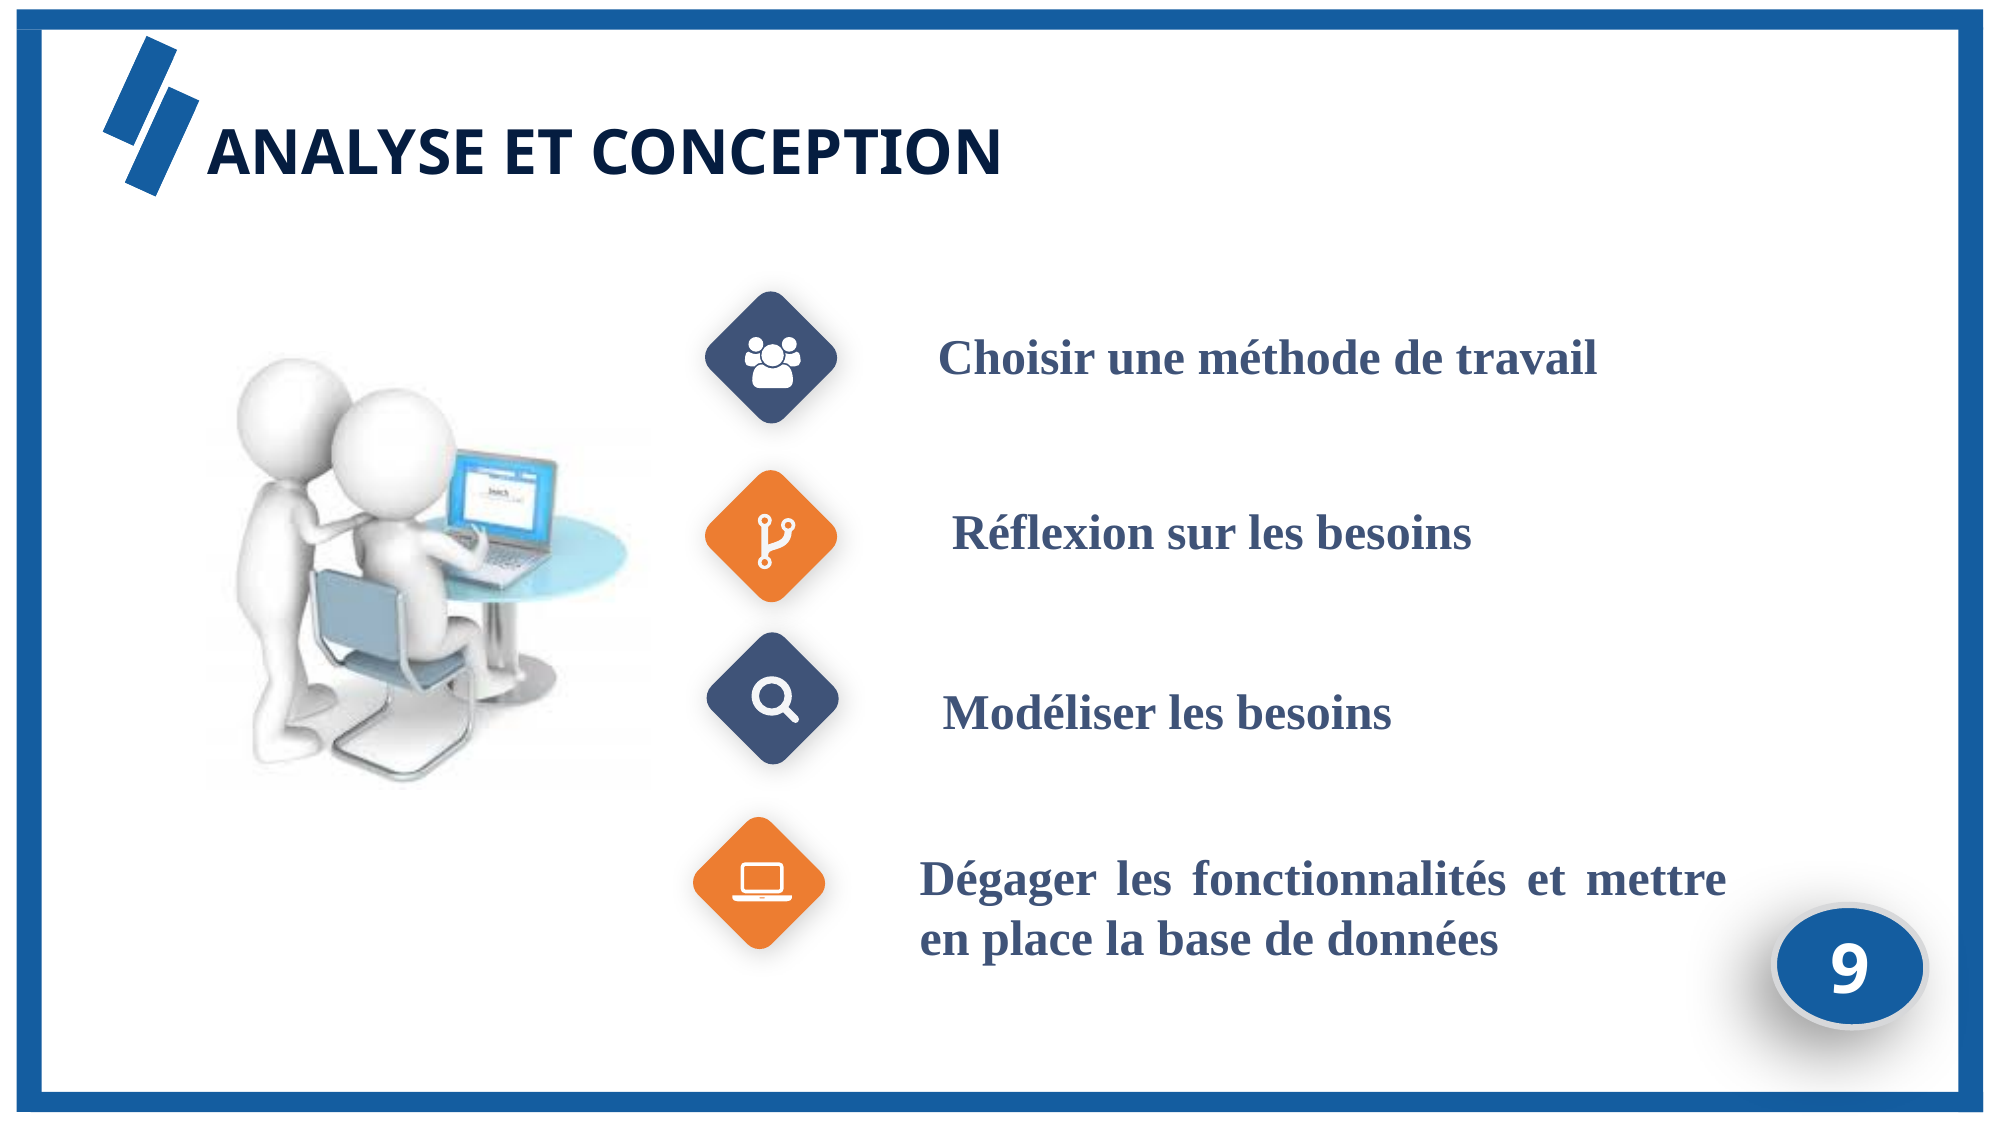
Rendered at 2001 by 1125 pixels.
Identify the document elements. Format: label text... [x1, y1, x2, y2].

text_box 9 [1773, 904, 1927, 1028]
picture [206, 351, 651, 790]
text_box Modéliser les besoins [927, 671, 1807, 794]
text_box Dégager les fonctionnalités et mettre en place la base de données [904, 838, 1743, 974]
text_box [16, 9, 1984, 1113]
text_box Choisir une méthode de travail [910, 317, 1789, 392]
text_box Réflexion sur les besoins [937, 492, 1816, 568]
text_box ANALYSE ET CONCEPTION [195, 99, 1017, 187]
